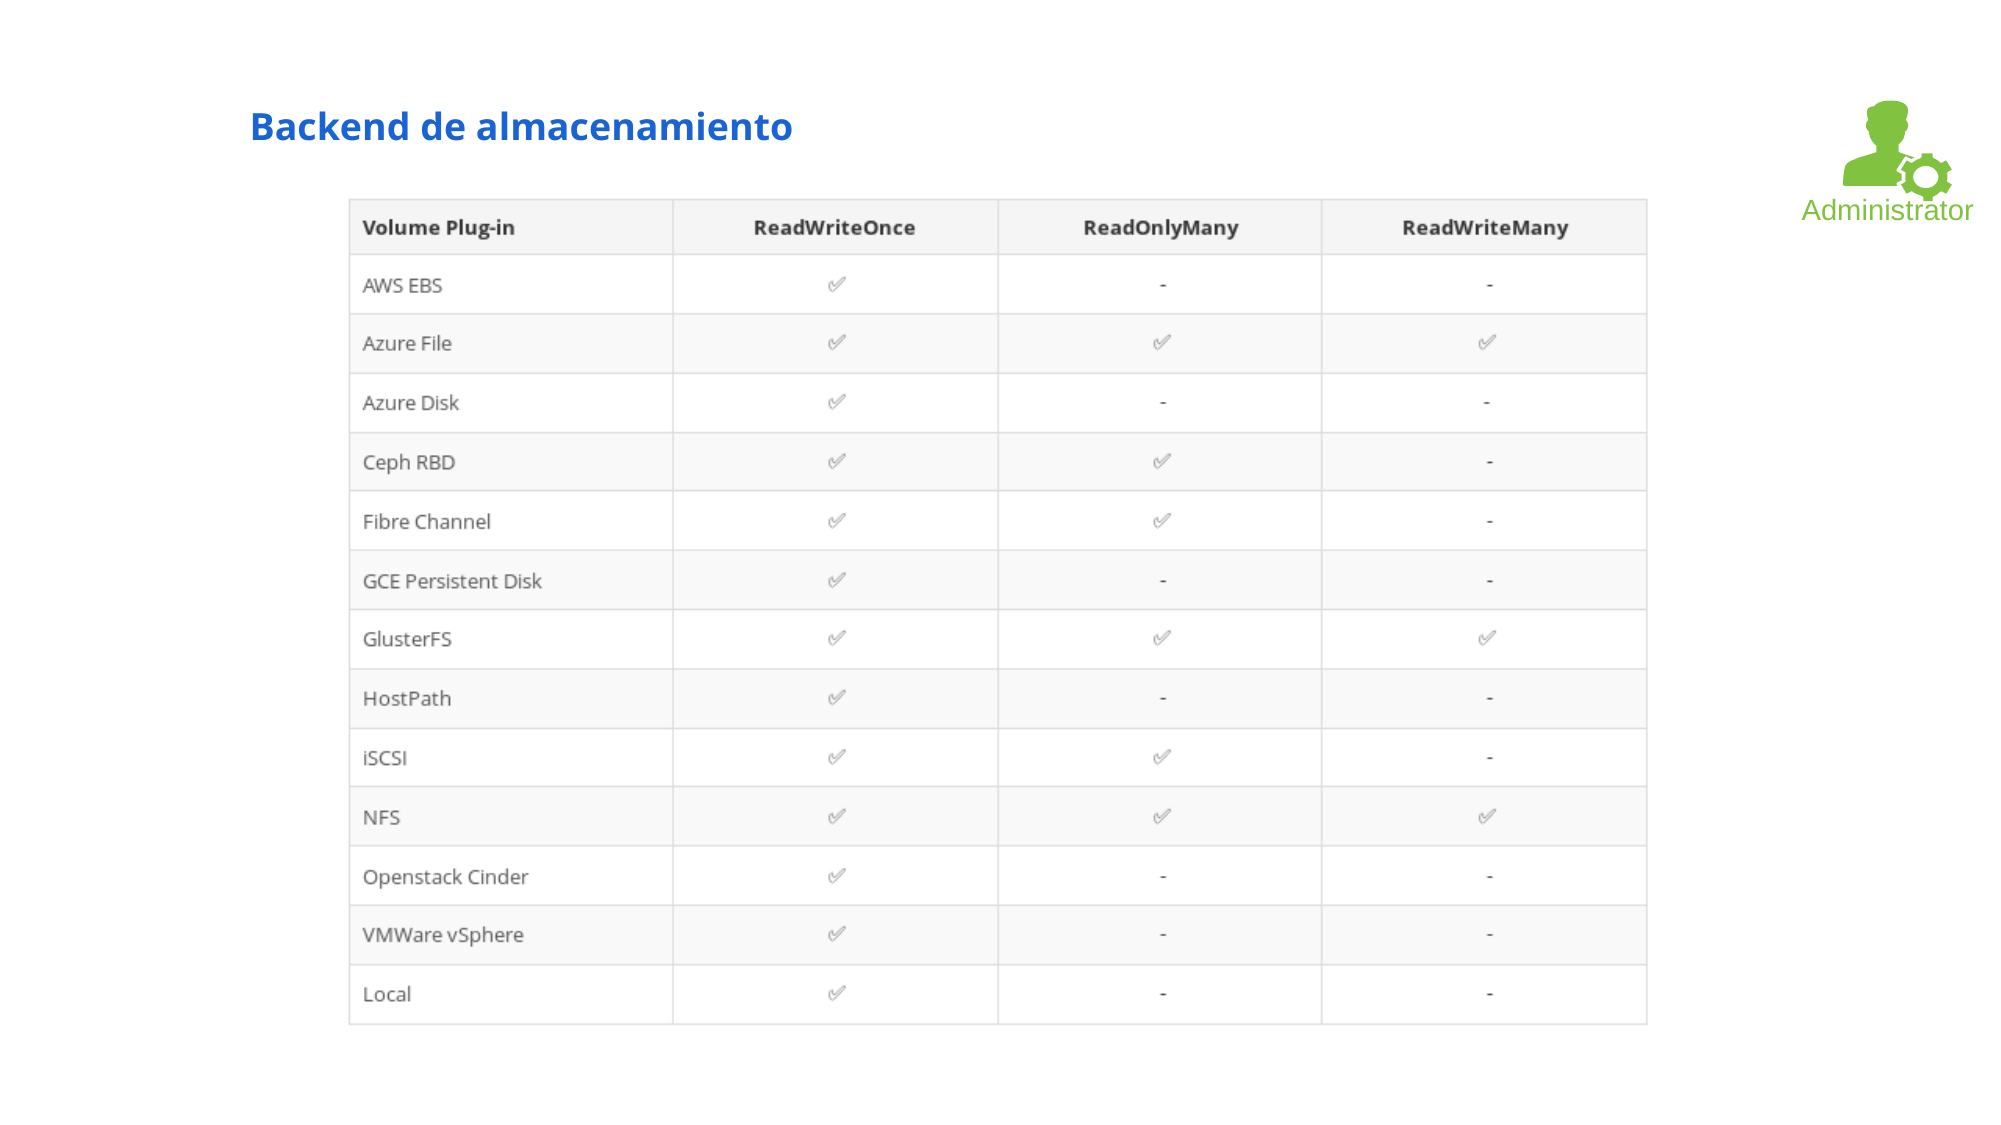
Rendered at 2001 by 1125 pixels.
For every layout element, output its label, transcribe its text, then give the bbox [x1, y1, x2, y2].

text_box Backend de almacenamiento [249, 100, 795, 152]
text_box [1843, 100, 1915, 176]
text_box Administrator [1770, 176, 2000, 237]
text_box [1900, 153, 1952, 176]
picture [338, 185, 1662, 1044]
